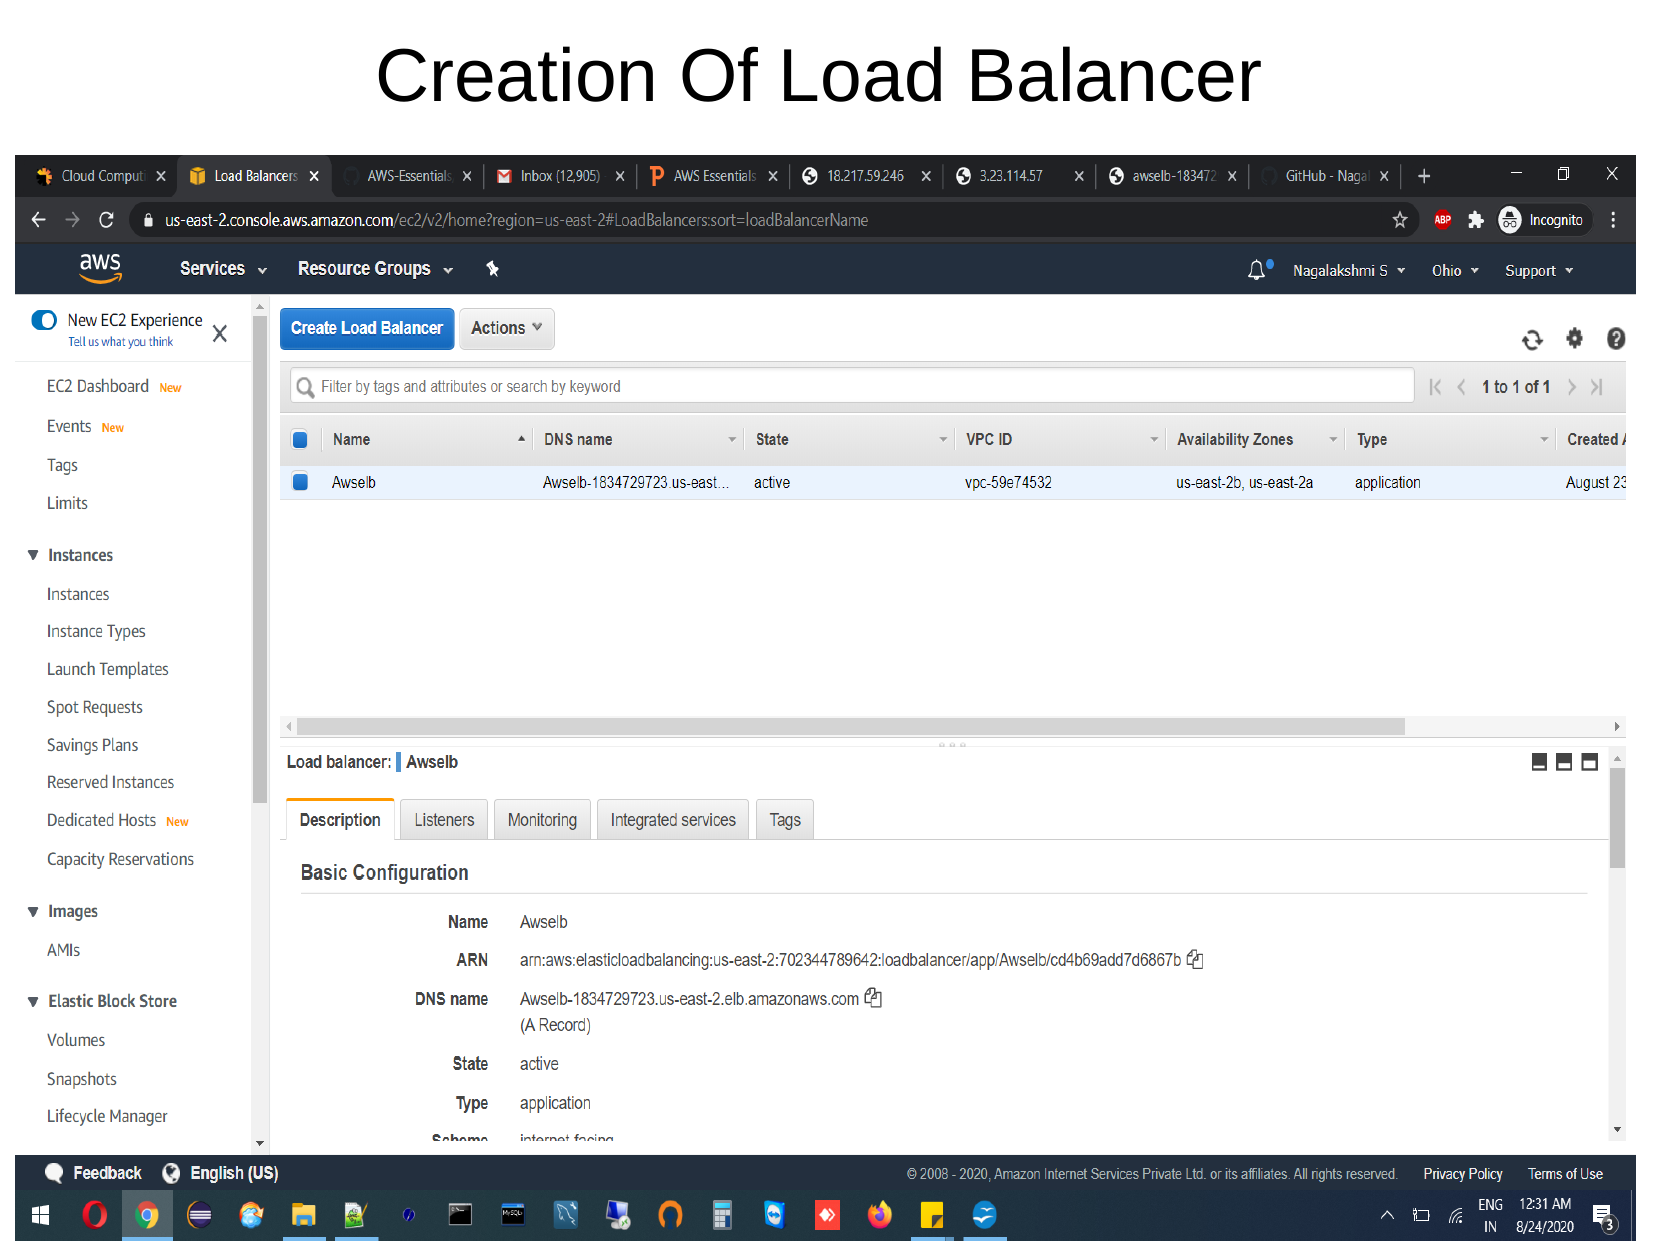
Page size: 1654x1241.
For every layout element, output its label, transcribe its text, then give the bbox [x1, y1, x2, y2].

title Creation Of Load Balancer [75, 30, 1564, 121]
picture [15, 155, 1636, 1241]
